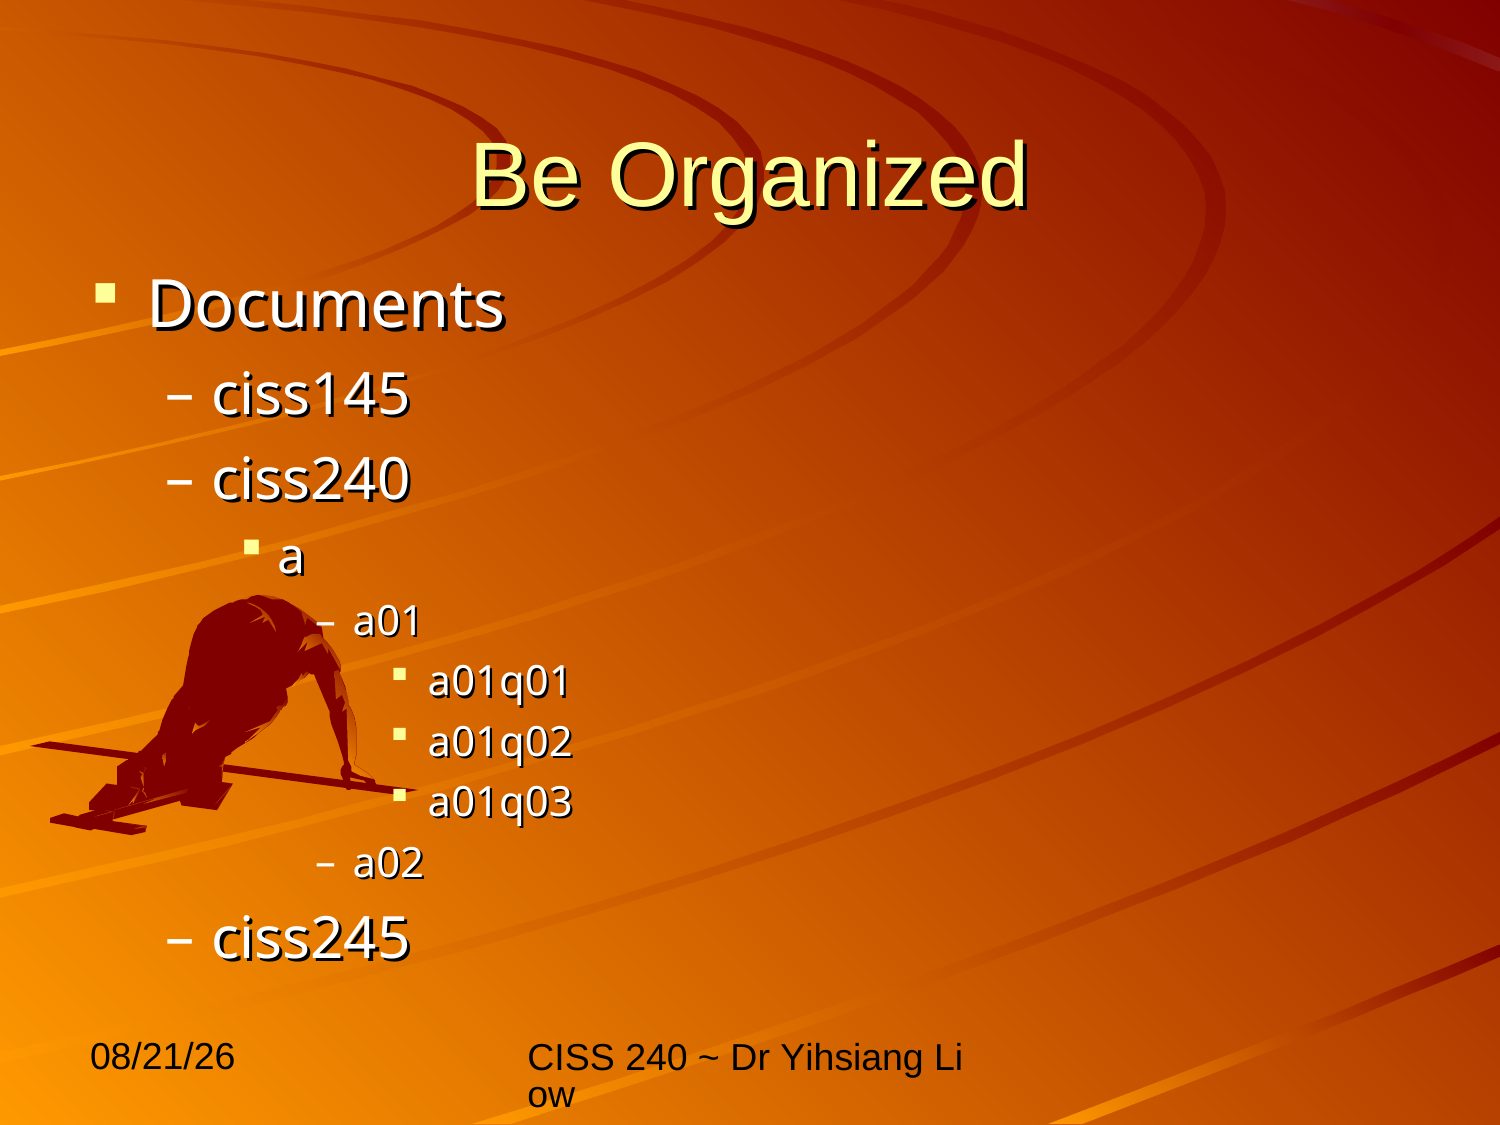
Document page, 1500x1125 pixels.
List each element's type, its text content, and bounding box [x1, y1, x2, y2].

title Be Organized [75, 25, 1426, 233]
list Documents ciss145 ciss240 a a01 a01q01 a01q02 a01q03 a02 ciss245 [75, 262, 1426, 1006]
